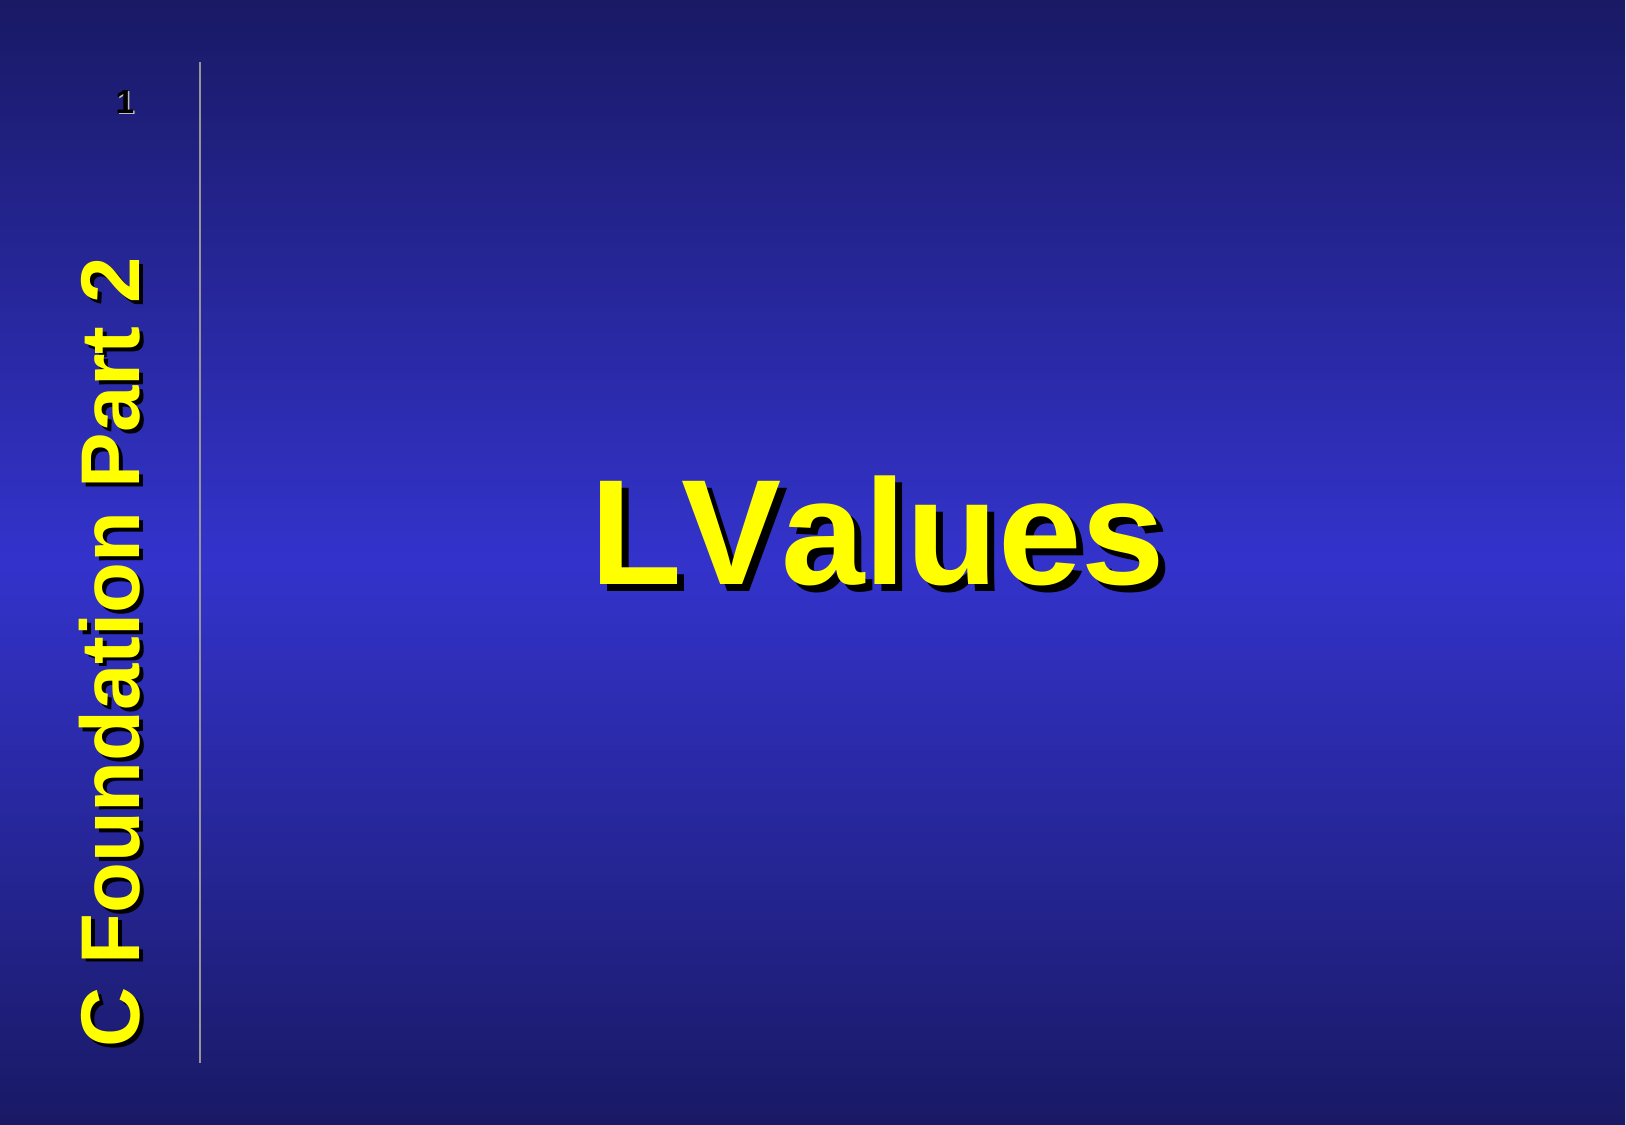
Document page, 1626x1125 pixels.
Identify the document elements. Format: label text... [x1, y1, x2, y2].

text_box LValues [575, 426, 1181, 622]
title C Foundation Part 2 [37, 162, 176, 1063]
